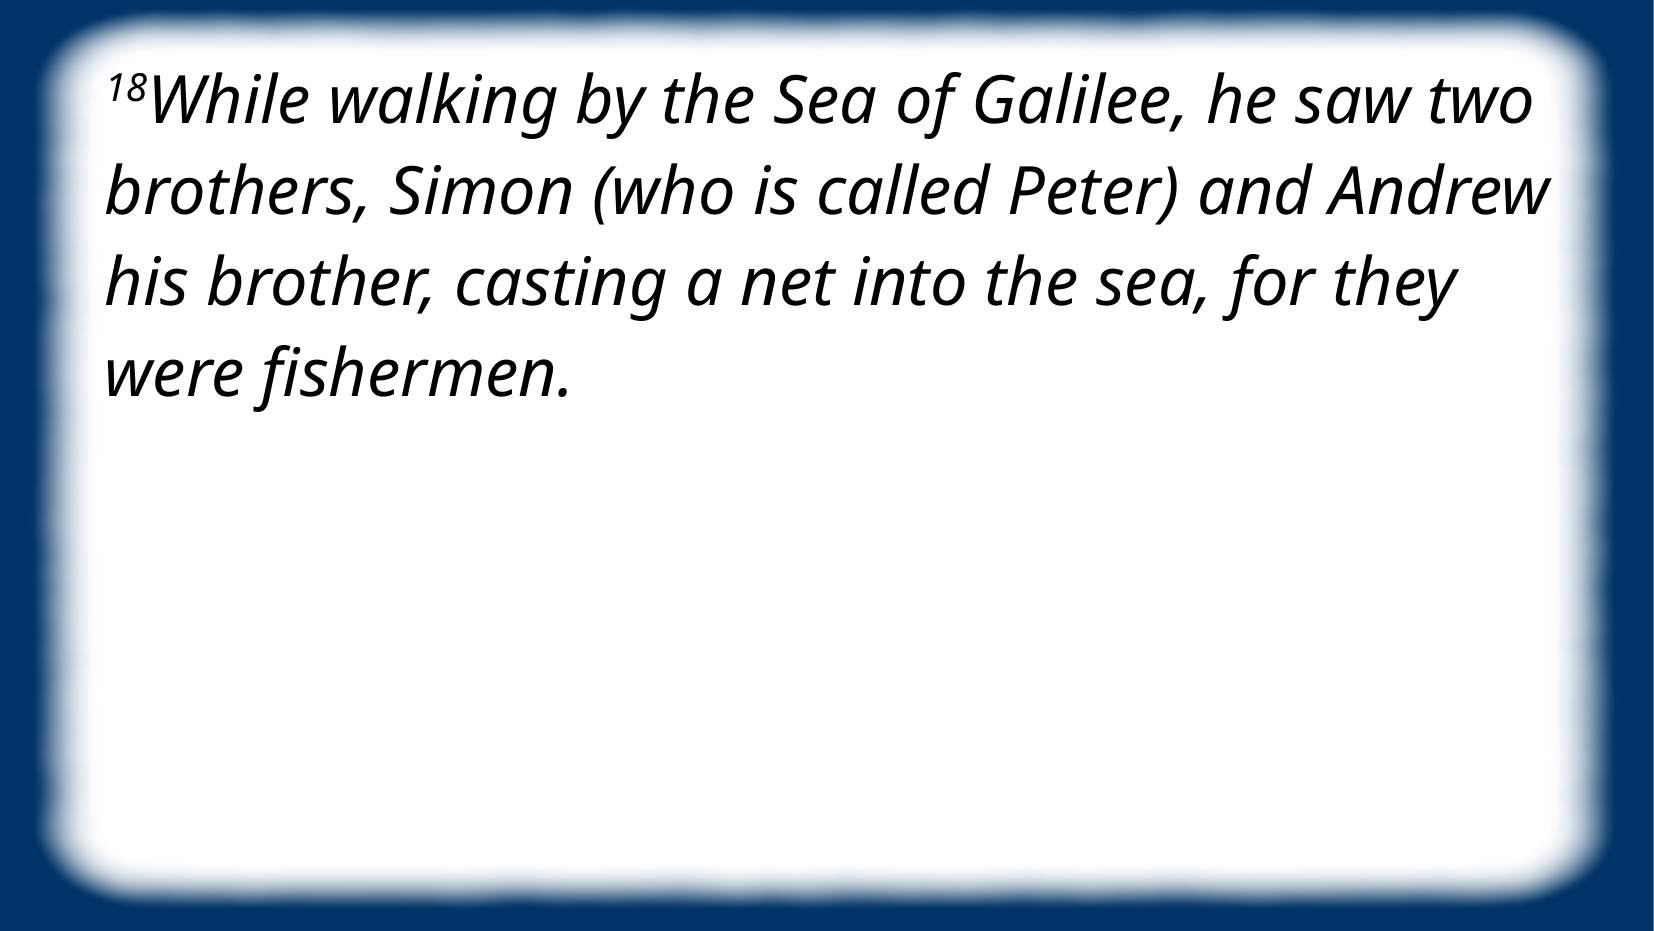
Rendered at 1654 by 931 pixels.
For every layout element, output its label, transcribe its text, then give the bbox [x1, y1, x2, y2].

text_box 18While walking by the Sea of Galilee, he saw two brothers, Simon (who is called Peter) and Andrew his brother, casting a net into the sea, for they were fishermen. [90, 45, 1576, 421]
picture [0, 0, 1654, 931]
